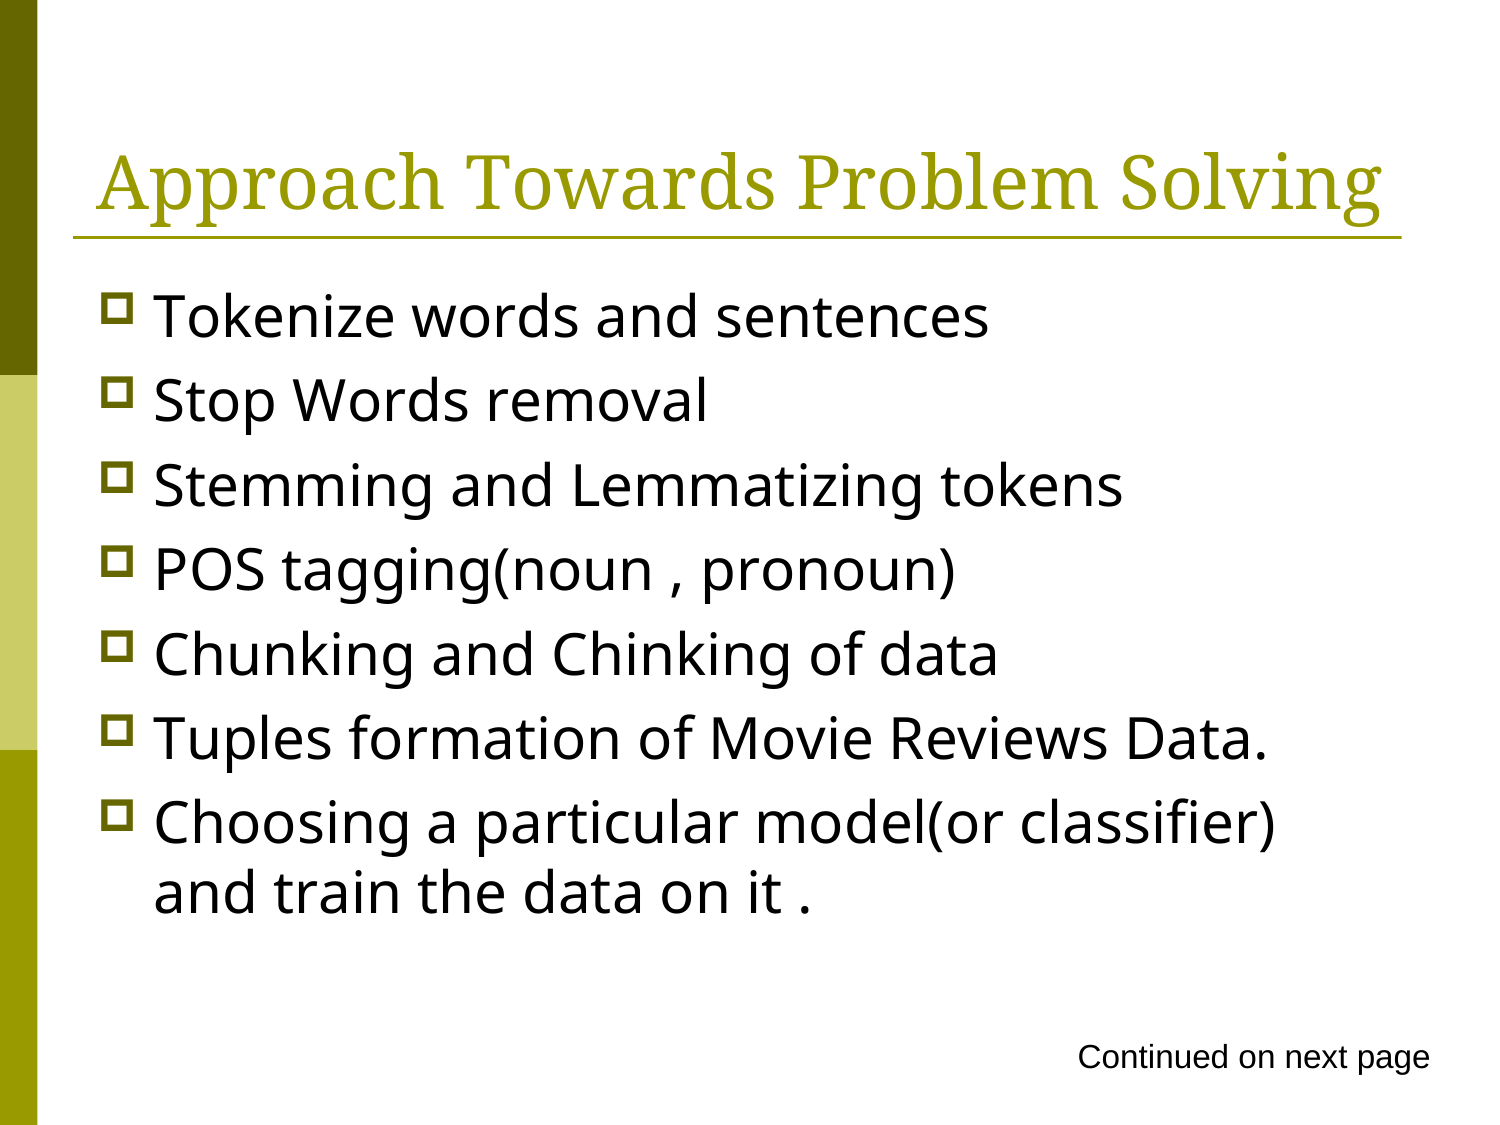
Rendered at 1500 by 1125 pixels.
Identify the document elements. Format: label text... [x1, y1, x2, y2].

title Approach Towards Problem Solving [75, 45, 1426, 233]
text_box Continued on next page [1062, 1027, 1465, 1083]
list Tokenize words and sentences Stop Words removal Stemming and Lemmatizing tokens POS tagging(noun , pronoun) Chunking and Chinking of data Tuples formation of Movie Reviews Data. Choosing a particular model(or classifier) and train the data on it . [82, 271, 1358, 1015]
